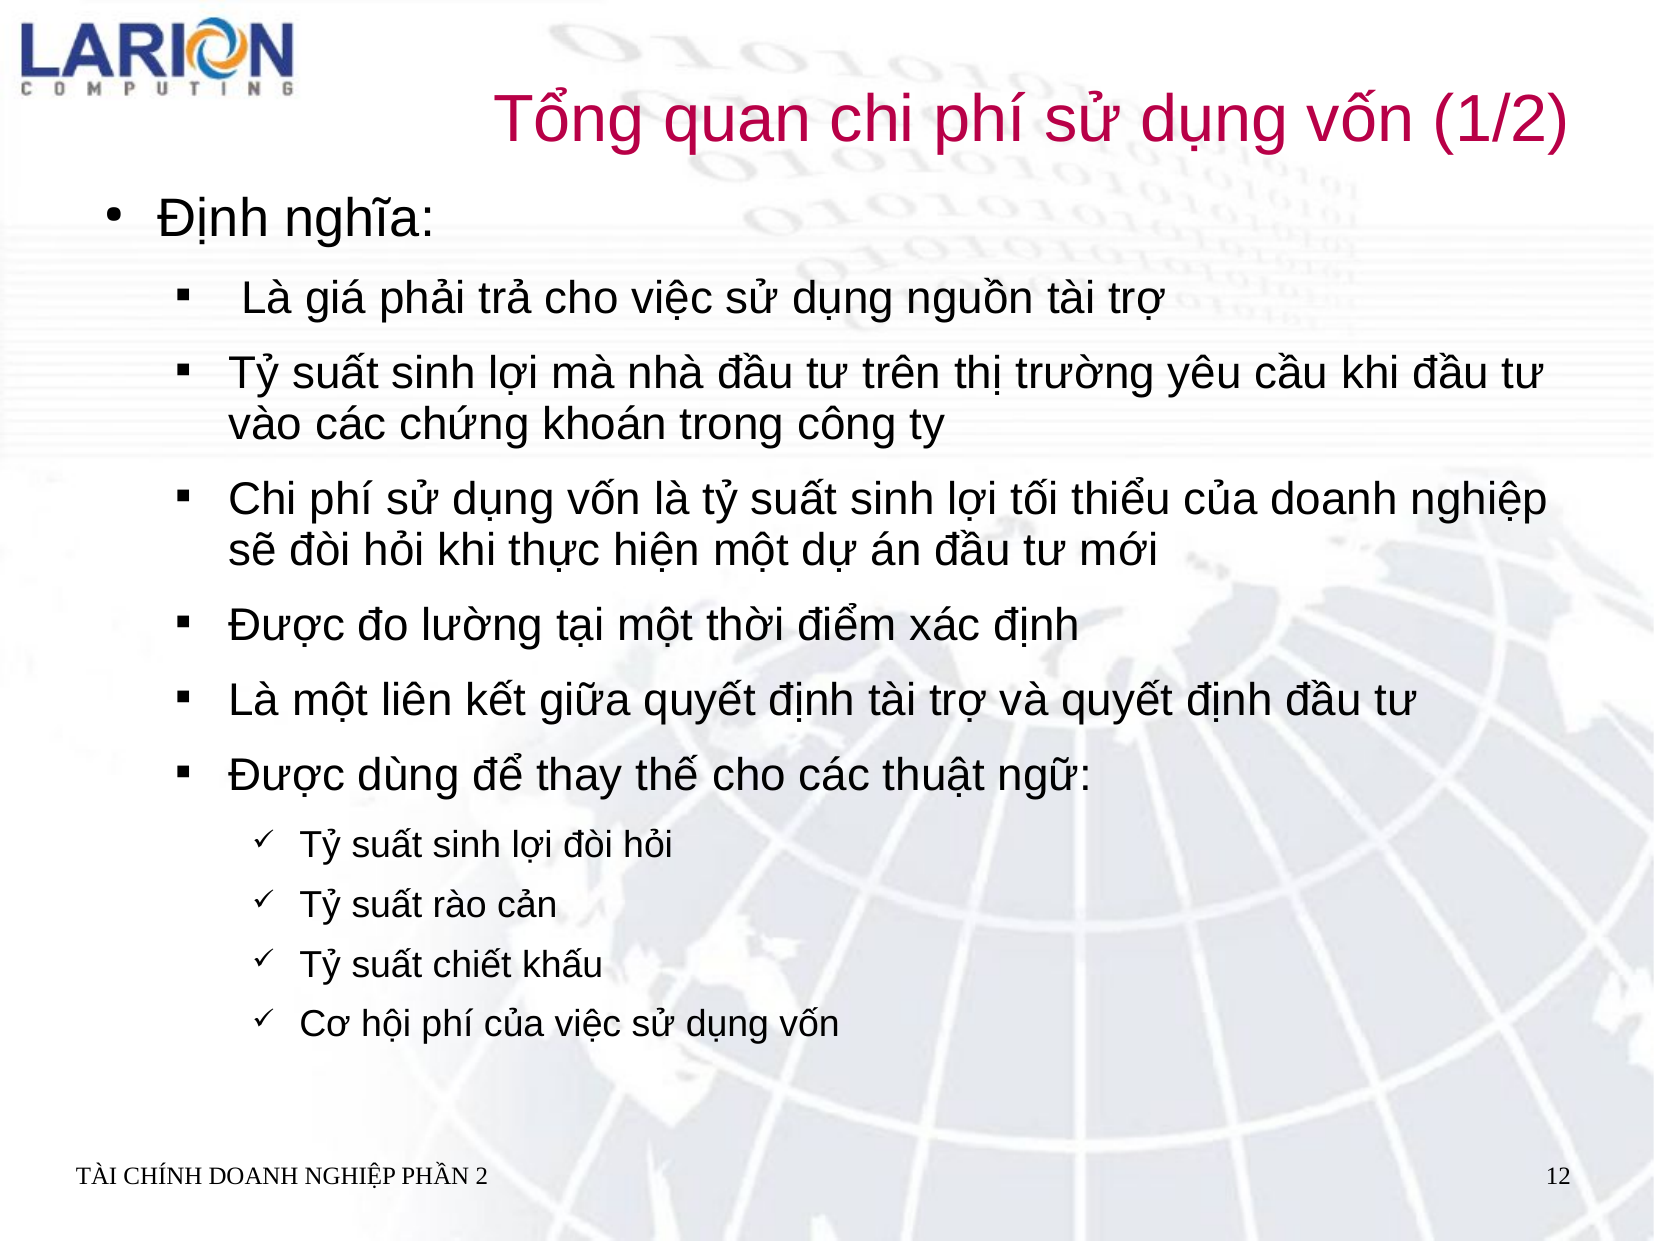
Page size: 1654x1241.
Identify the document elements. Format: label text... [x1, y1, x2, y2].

list Định nghĩa: Là giá phải trả cho việc sử dụng nguồn tài trợ Tỷ suất sinh lợi mà nhà đầu tư trên thị trường yêu cầu khi đầu tư vào các chứng khoán trong công ty Chi phí sử dụng vốn là tỷ suất sinh lợi tối thiểu của doanh nghiệp sẽ đòi hỏi khi thực hiện một dự án đầu tư mới Được đo lường tại một thời điểm xác định Là một liên kết giữa quyết định tài trợ và quyết định đầu tư Được dùng để thay thế cho các thuật ngữ: Tỷ suất sinh lợi đòi hỏi Tỷ suất rào cản Tỷ suất chiết khấu Cơ hội phí của việc sử dụng vốn [86, 187, 1576, 1188]
picture [0, 0, 1654, 1241]
title Tổng quan chi phí sử dụng vốn (1/2) [300, 49, 1571, 187]
